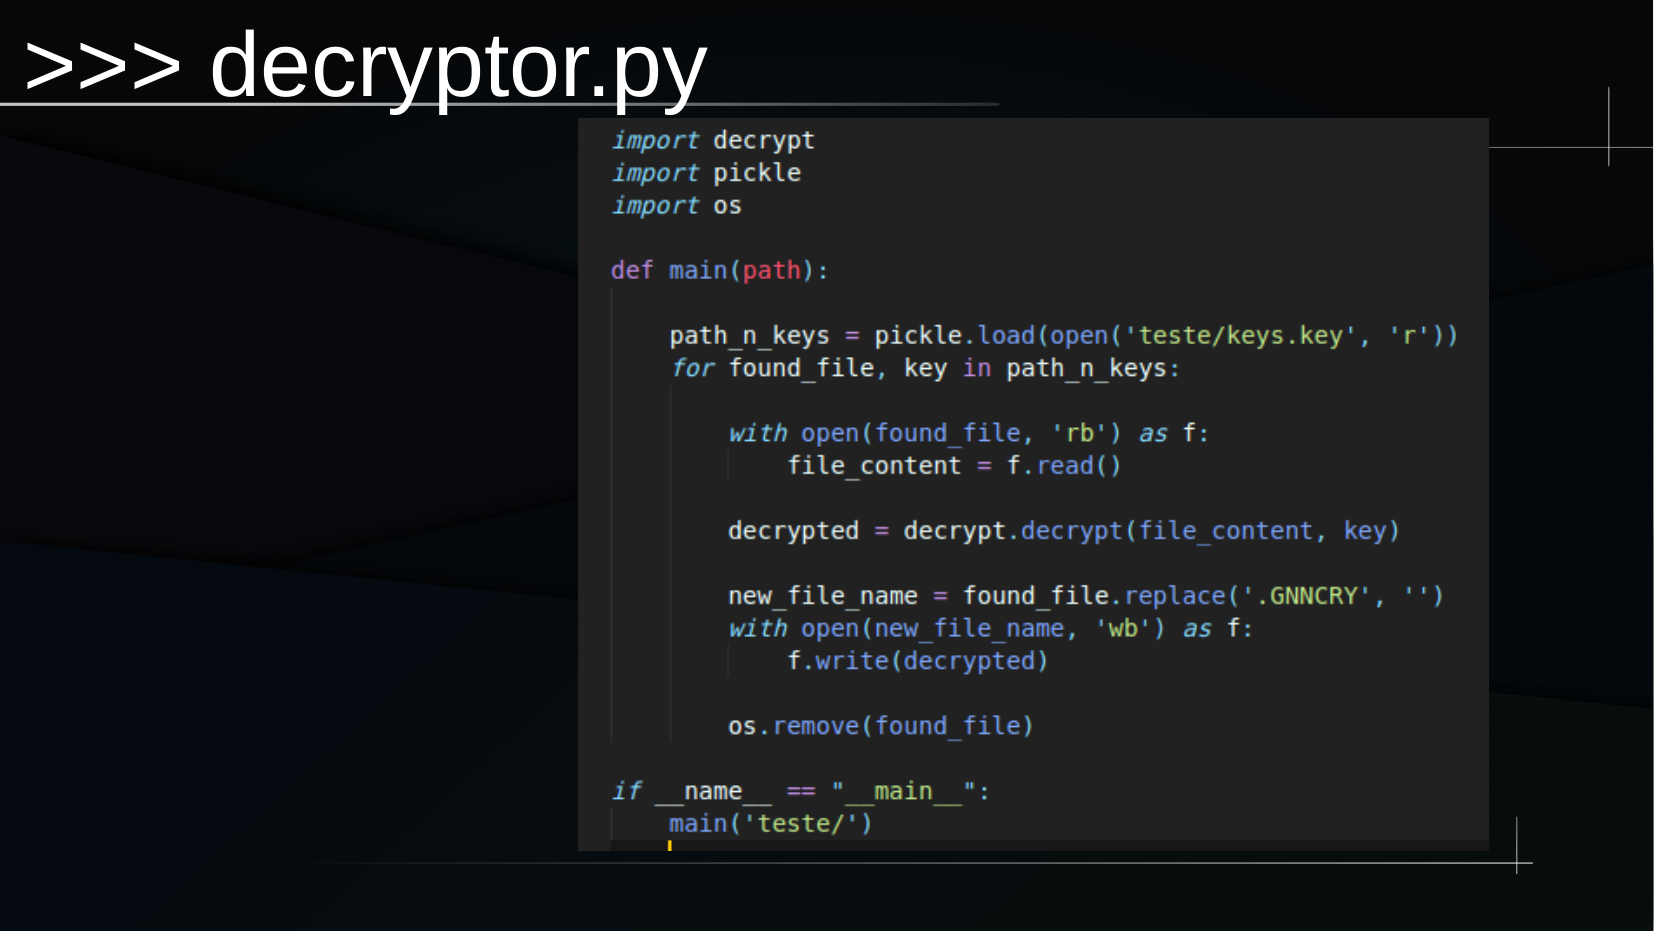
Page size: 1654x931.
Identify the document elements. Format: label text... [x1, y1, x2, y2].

picture [0, 0, 1654, 931]
title >>> decryptor.py [23, 11, 1589, 119]
